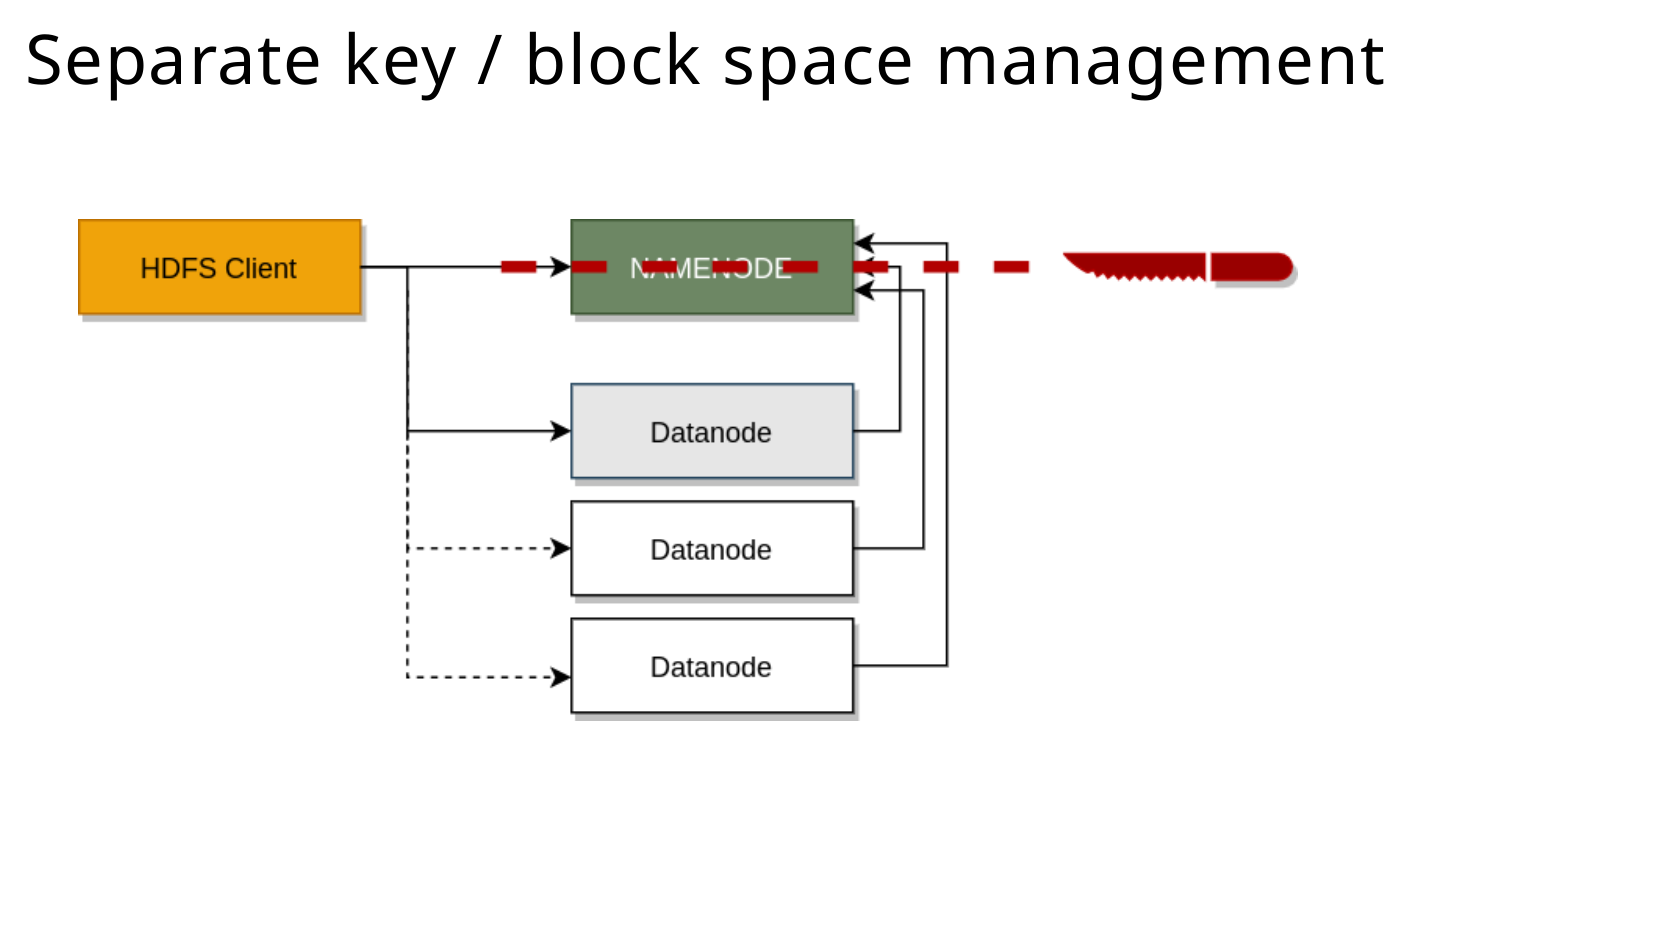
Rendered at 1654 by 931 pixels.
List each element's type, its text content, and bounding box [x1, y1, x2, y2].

title Separate key / block space management [25, 0, 1654, 117]
picture [78, 219, 1298, 721]
